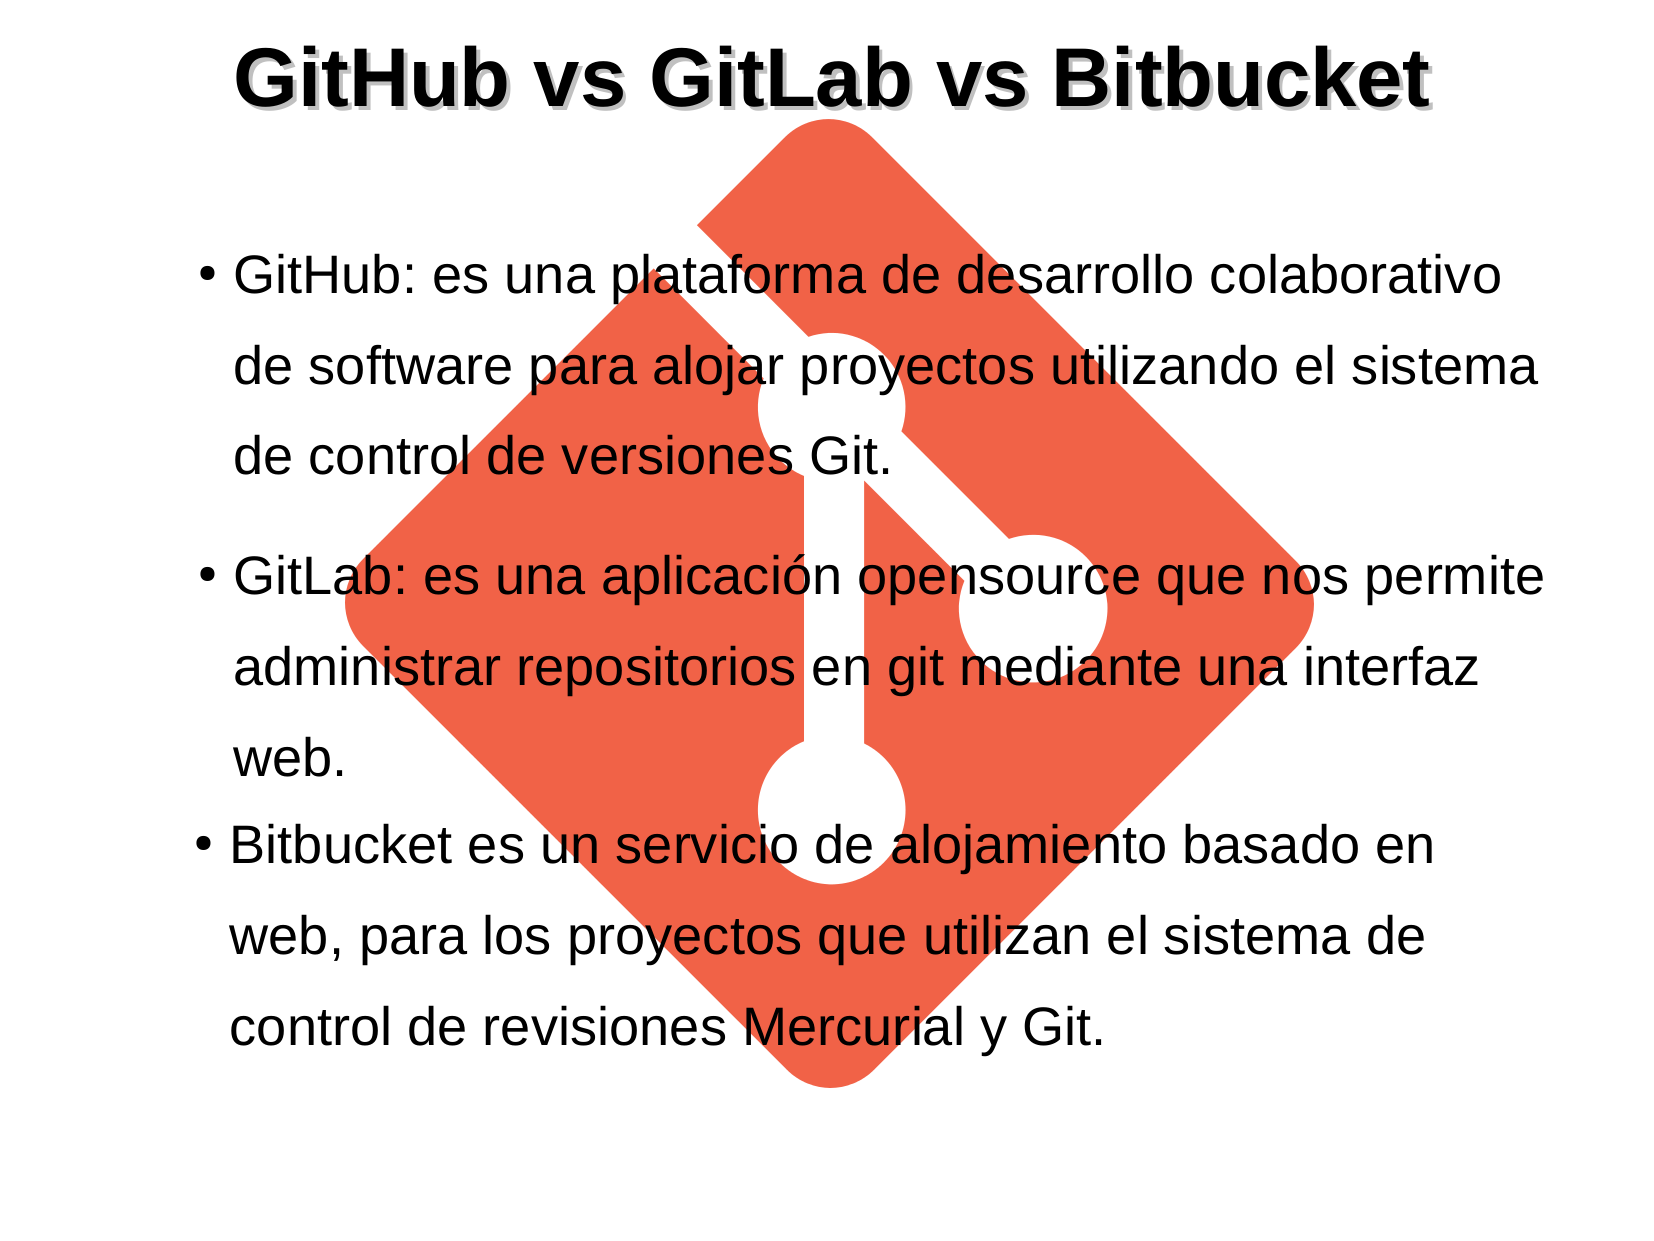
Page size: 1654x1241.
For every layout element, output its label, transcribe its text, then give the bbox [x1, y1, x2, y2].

text_box GitHub: es una plataforma de desarrollo colaborativo de software para alojar proyectos utilizando el sistema de control de versiones Git. [183, 206, 1571, 485]
picture [358, 1034, 373, 1042]
picture [318, 485, 1340, 507]
picture [1032, 1034, 1055, 1041]
picture [929, 1034, 943, 1042]
picture [318, 154, 1340, 206]
picture [617, 1034, 632, 1042]
picture [414, 1034, 428, 1042]
text_box GitHub vs GitLab vs Bitbucket [35, 23, 1630, 154]
text_box Bitbucket es un servicio de alojamiento basado en web, para los proyectos que utilizan el sistema de control de revisiones Mercurial y Git. [179, 777, 1536, 1034]
text_box GitLab: es una aplicación opensource que nos permite administrar repositorios en git mediante una interfaz web. [183, 507, 1571, 786]
picture [870, 1034, 884, 1042]
picture [318, 1034, 1340, 1114]
